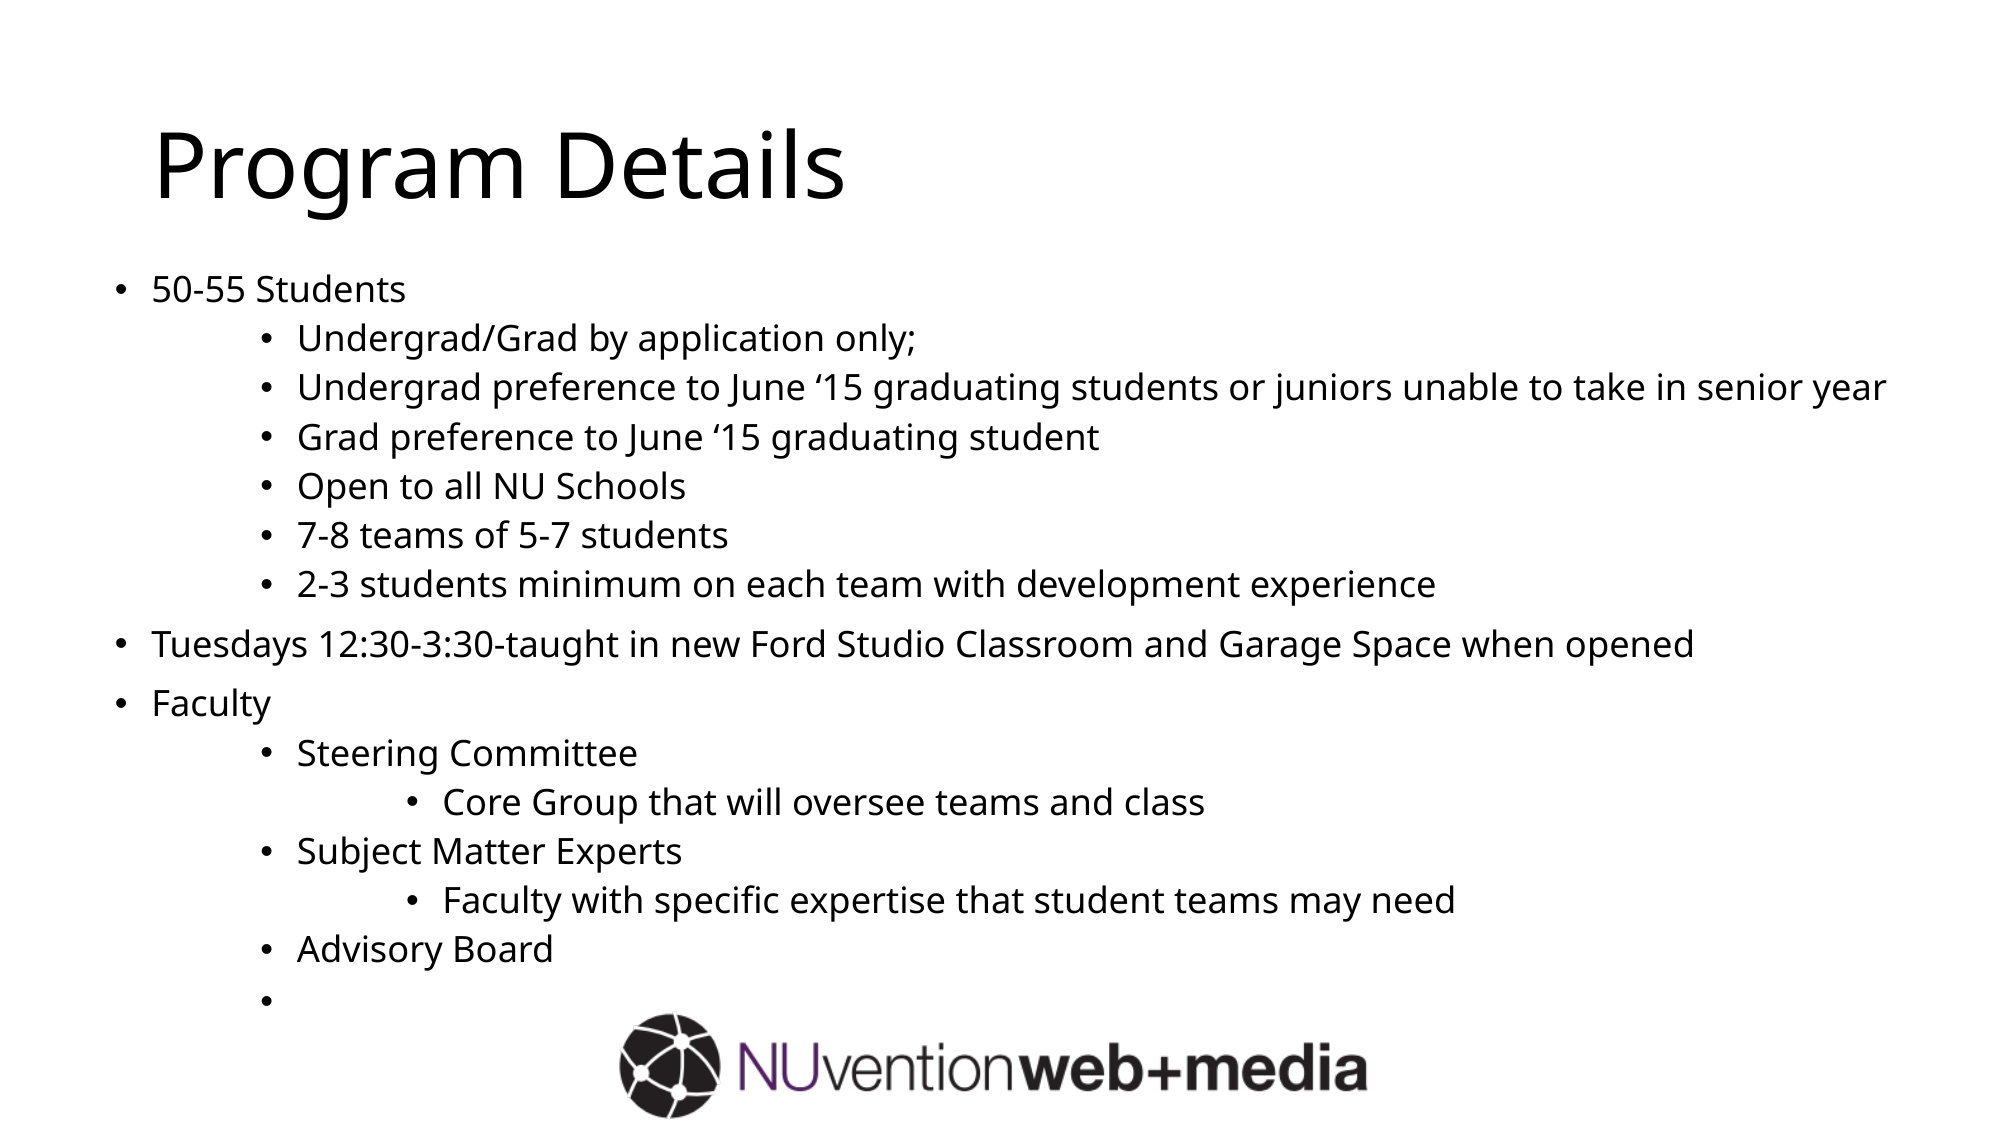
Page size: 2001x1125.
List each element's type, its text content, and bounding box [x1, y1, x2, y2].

list 50-55 Students Undergrad/Grad by application only; Undergrad preference to June ‘15 graduating students or juniors unable to take in senior year Grad preference to June ‘15 graduating student Open to all NU Schools 7-8 teams of 5-7 students 2-3 students minimum on each team with development experience Tuesdays 12:30-3:30-taught in new Ford Studio Classroom and Garage Space when opened Faculty Steering Committee Core Group that will oversee teams and class Subject Matter Experts Faculty with specific expertise that student teams may need Advisory Board [99, 263, 1917, 1014]
title Program Details [137, 59, 1863, 263]
